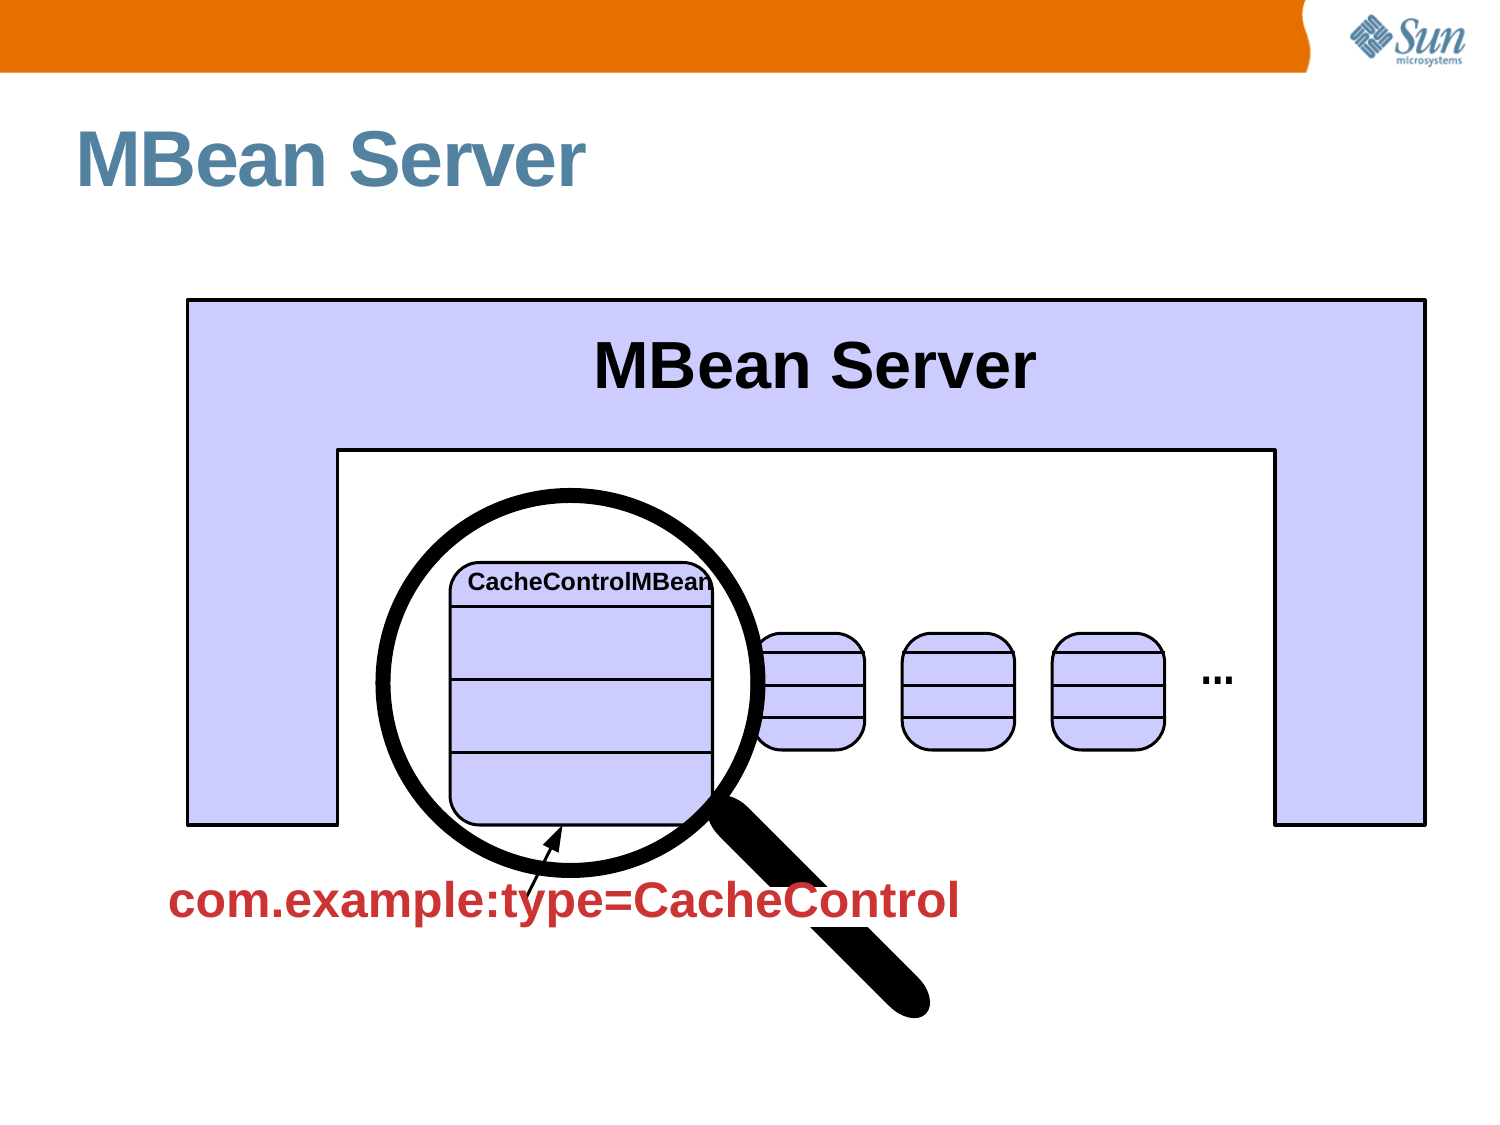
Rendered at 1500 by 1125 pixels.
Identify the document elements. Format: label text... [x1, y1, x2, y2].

text_box CacheControlMBean [467, 571, 714, 601]
text_box [710, 797, 818, 879]
picture [0, 0, 1500, 75]
text_box [902, 719, 1015, 751]
text_box [823, 938, 929, 1017]
text_box com.example:type=CacheControl [167, 879, 963, 938]
text_box [450, 562, 713, 605]
text_box [187, 299, 1426, 826]
title MBean Server [75, 122, 1438, 228]
text_box [764, 654, 865, 684]
text_box ... [1200, 645, 1243, 704]
text_box [1052, 654, 1165, 684]
text_box MBean Server [593, 337, 1039, 416]
text_box [1052, 719, 1165, 751]
text_box [1054, 633, 1163, 651]
text_box [450, 681, 713, 751]
text_box [902, 654, 1015, 684]
text_box [1052, 687, 1165, 716]
text_box [758, 719, 865, 751]
text_box [902, 687, 1015, 716]
text_box [904, 633, 1013, 651]
text_box [450, 754, 713, 826]
text_box [450, 608, 713, 678]
text_box [761, 633, 863, 651]
text_box [763, 687, 865, 716]
